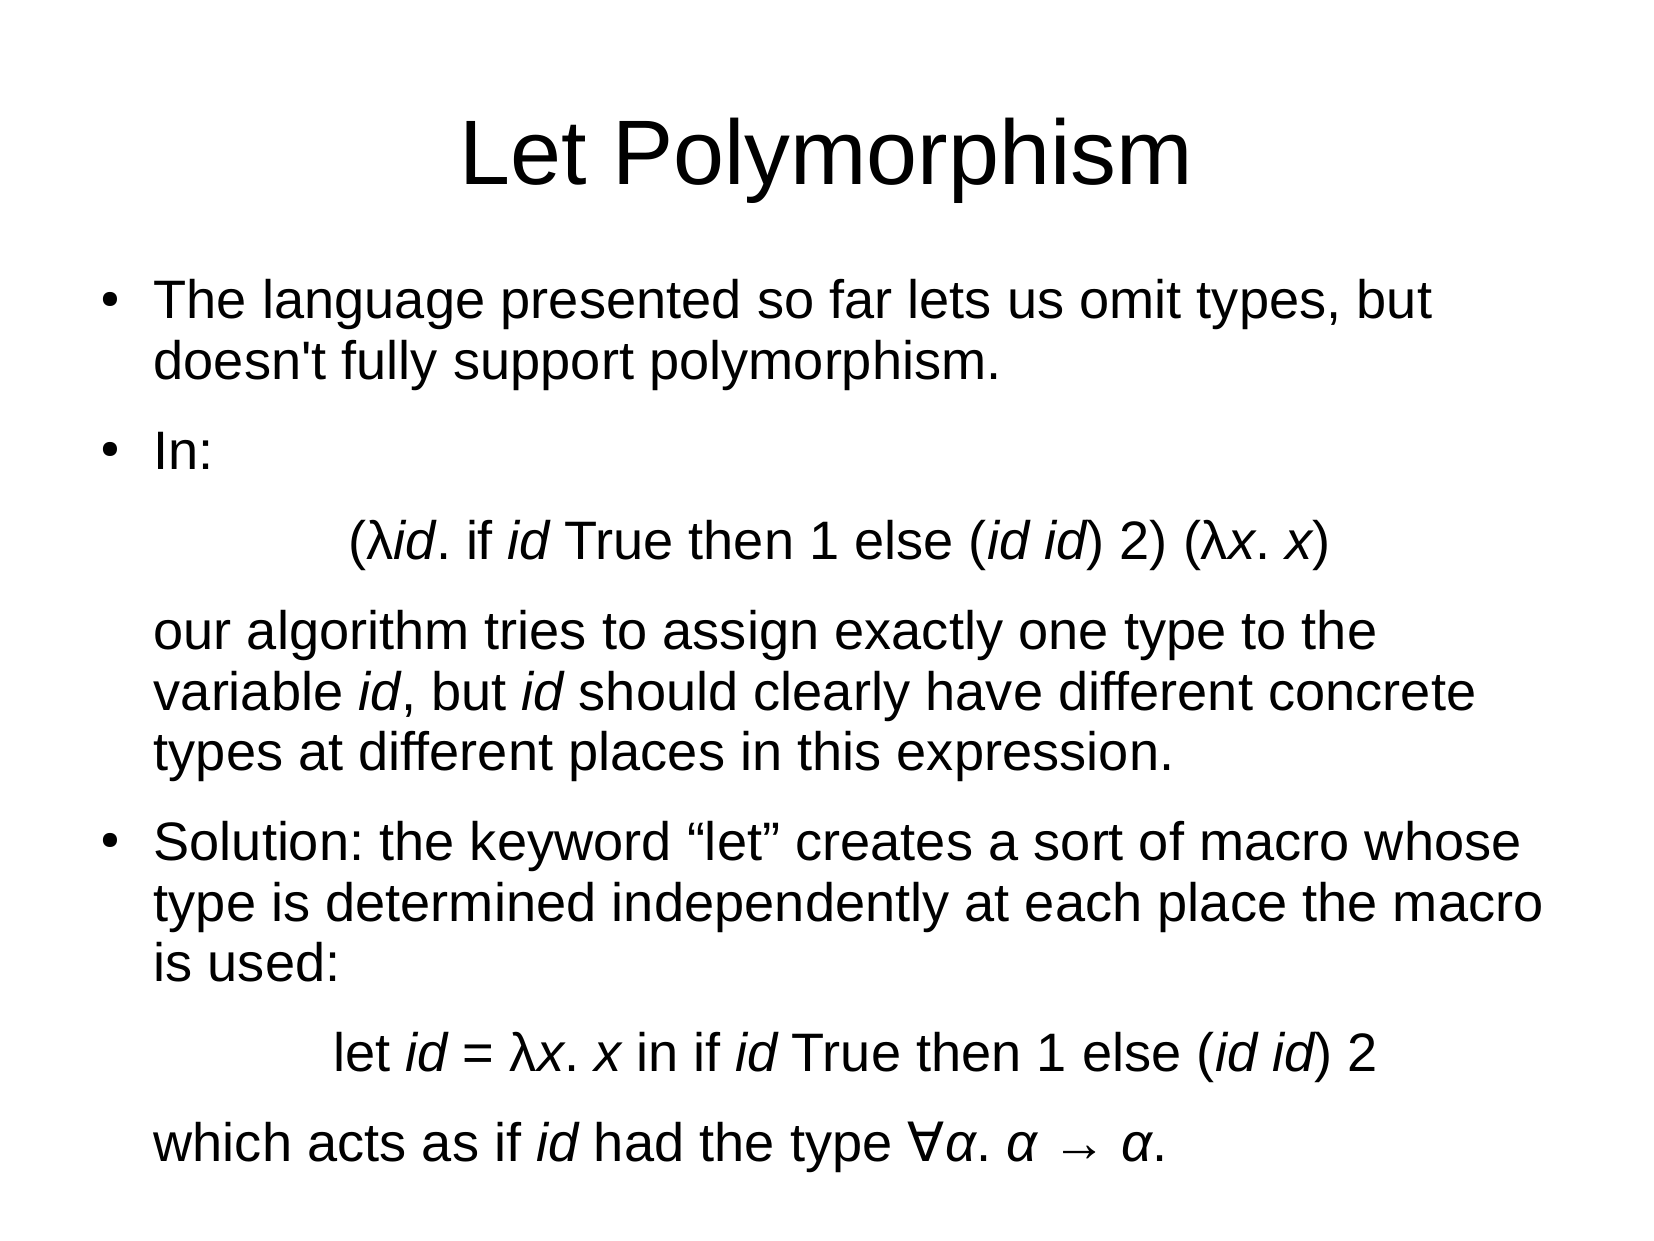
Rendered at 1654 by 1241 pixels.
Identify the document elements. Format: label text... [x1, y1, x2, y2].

list The language presented so far lets us omit types, but doesn't fully support polymorphism. In: (λid. if id True then 1 else (id id) 2) (λx. x) our algorithm tries to assign exactly one type to the variable id, but id should clearly have different concrete types at different places in this expression. Solution: the keyword “let” creates a sort of macro whose type is determined independently at each place the macro is used: let id = λx. x in if id True then 1 else (id id) 2 which acts as if id had the type ∀α. α → α. [82, 270, 1571, 1231]
title Let Polymorphism [82, 49, 1571, 257]
